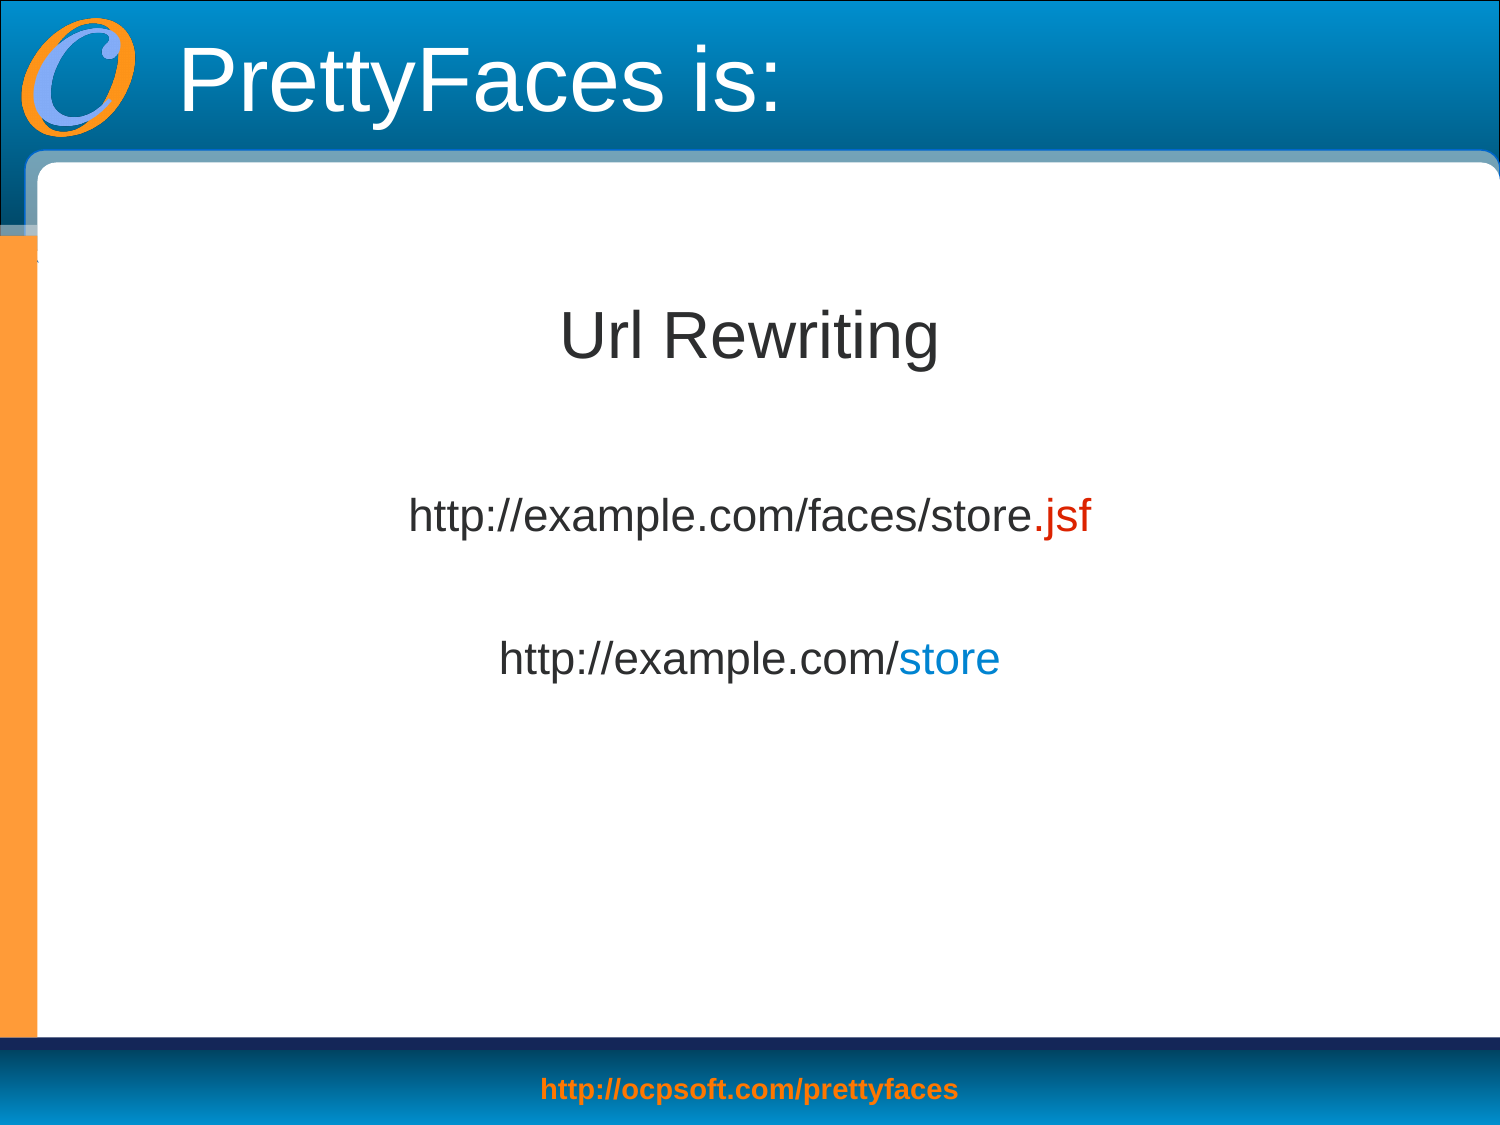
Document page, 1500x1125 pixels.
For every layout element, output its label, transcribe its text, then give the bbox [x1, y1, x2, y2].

list Url Rewriting http://example.com/faces/store.jsf http://example.com/store [75, 187, 1425, 931]
picture [22, 19, 135, 136]
title PrettyFaces is: [162, 4, 1463, 146]
